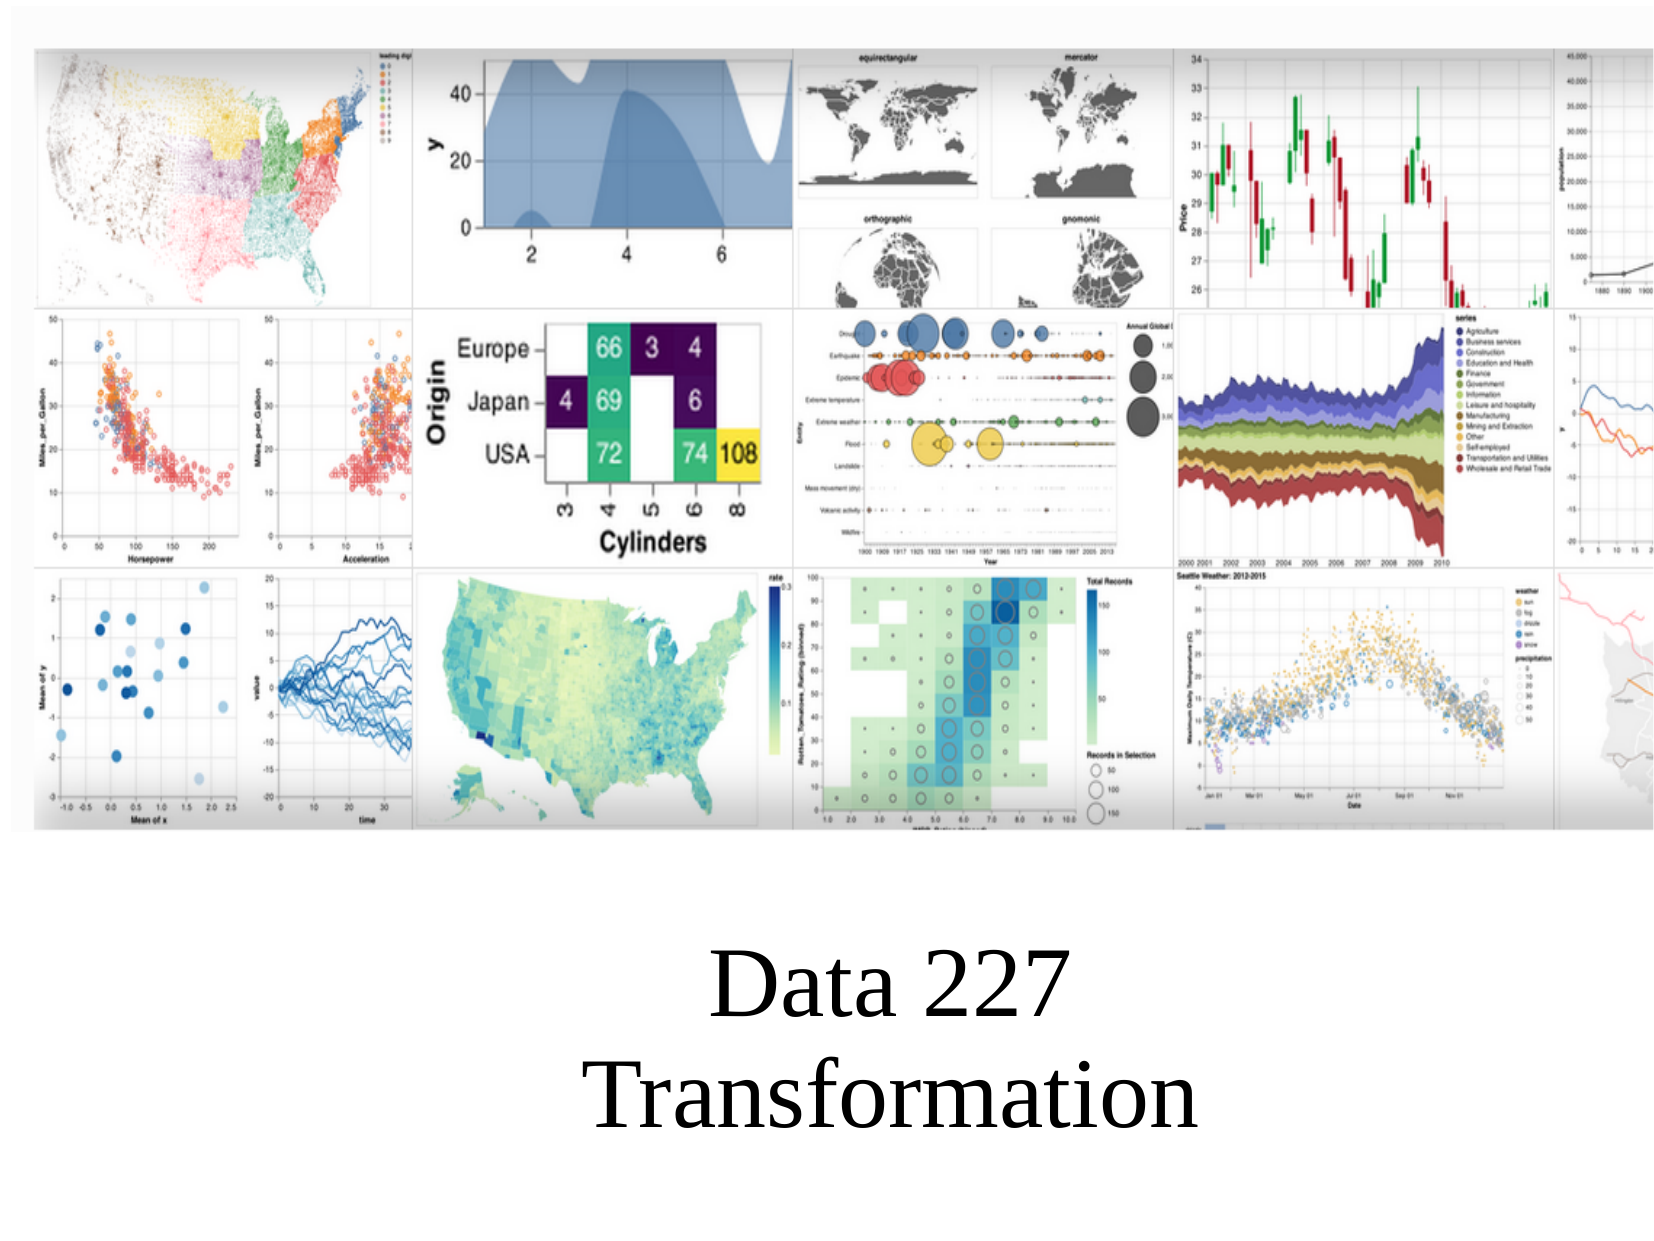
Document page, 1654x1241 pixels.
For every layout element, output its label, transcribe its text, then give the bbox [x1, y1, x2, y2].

picture [11, 6, 1654, 832]
text_box Data 227 Transformation [146, 591, 1635, 1241]
